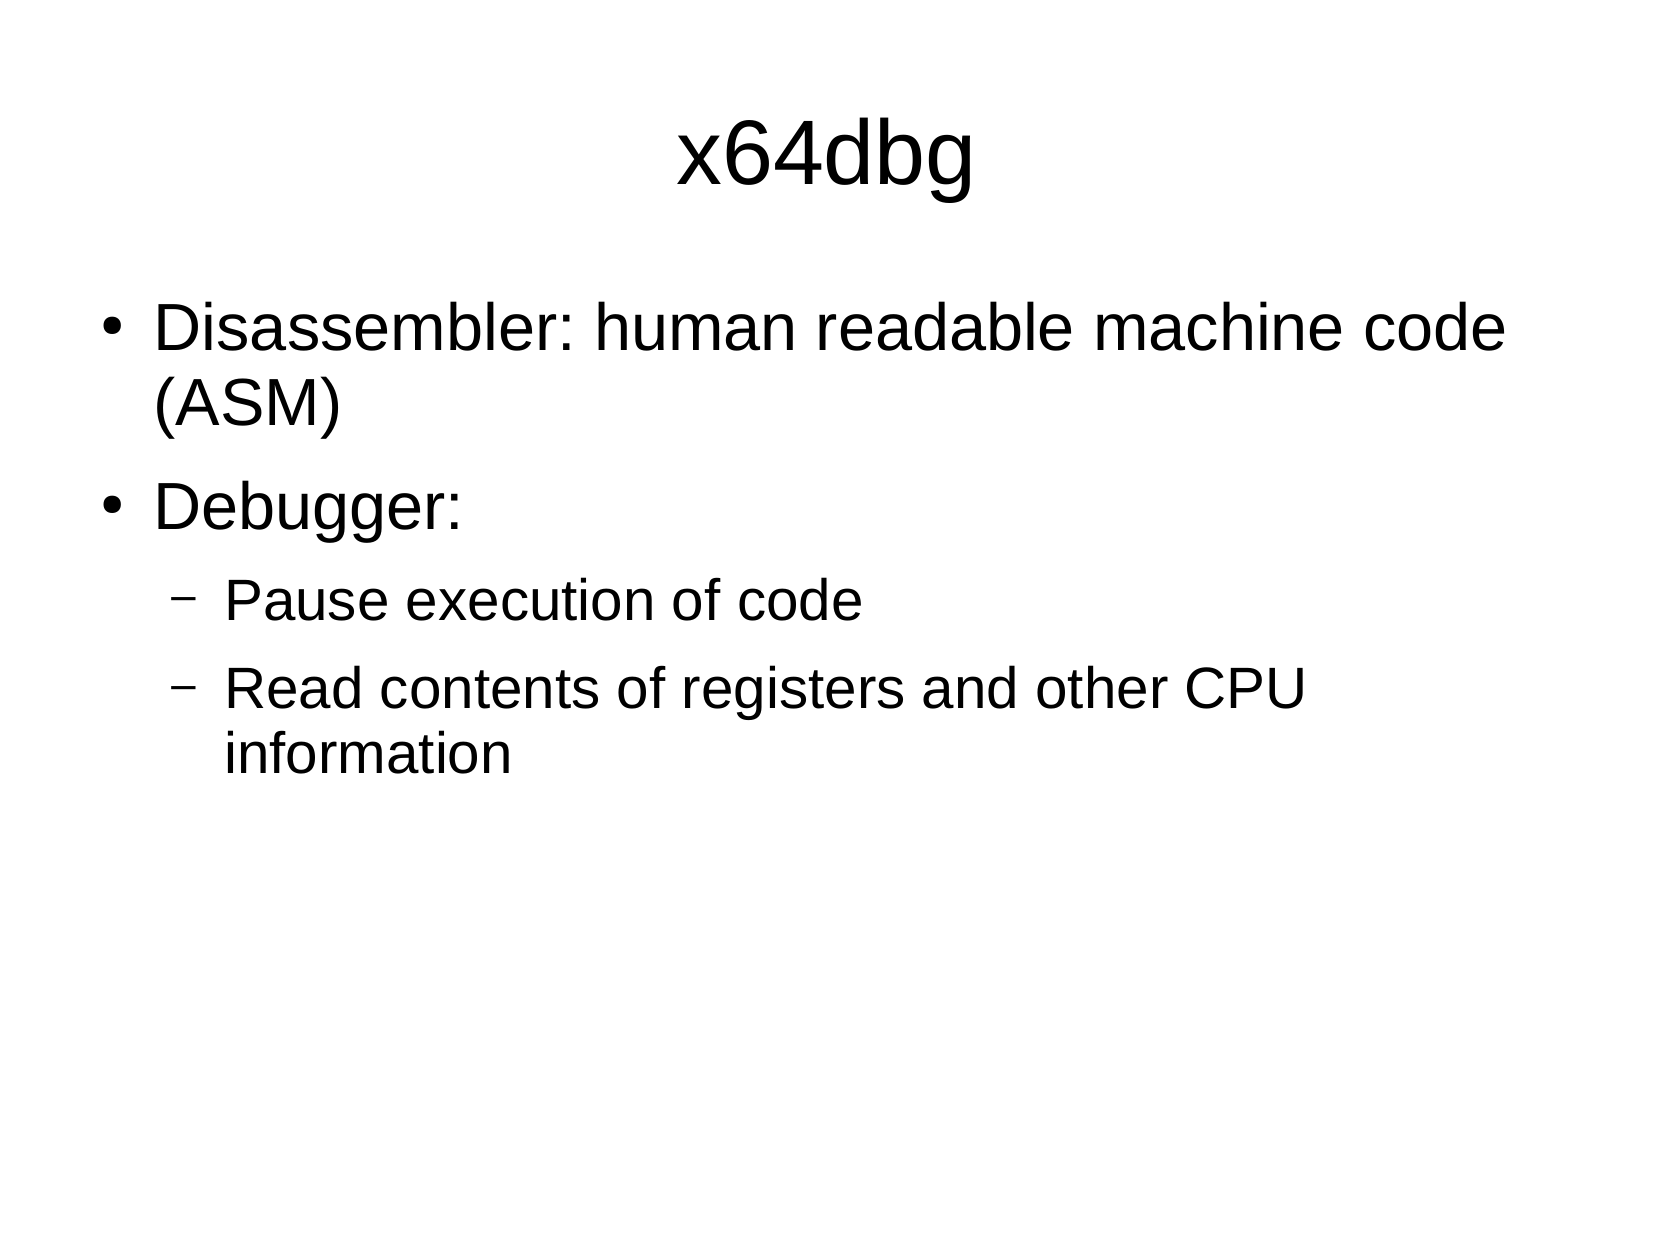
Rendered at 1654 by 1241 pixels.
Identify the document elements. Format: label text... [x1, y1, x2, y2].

list Disassembler: human readable machine code (ASM) Debugger: Pause execution of code Read contents of registers and other CPU information [82, 290, 1571, 1010]
title x64dbg [82, 49, 1571, 257]
